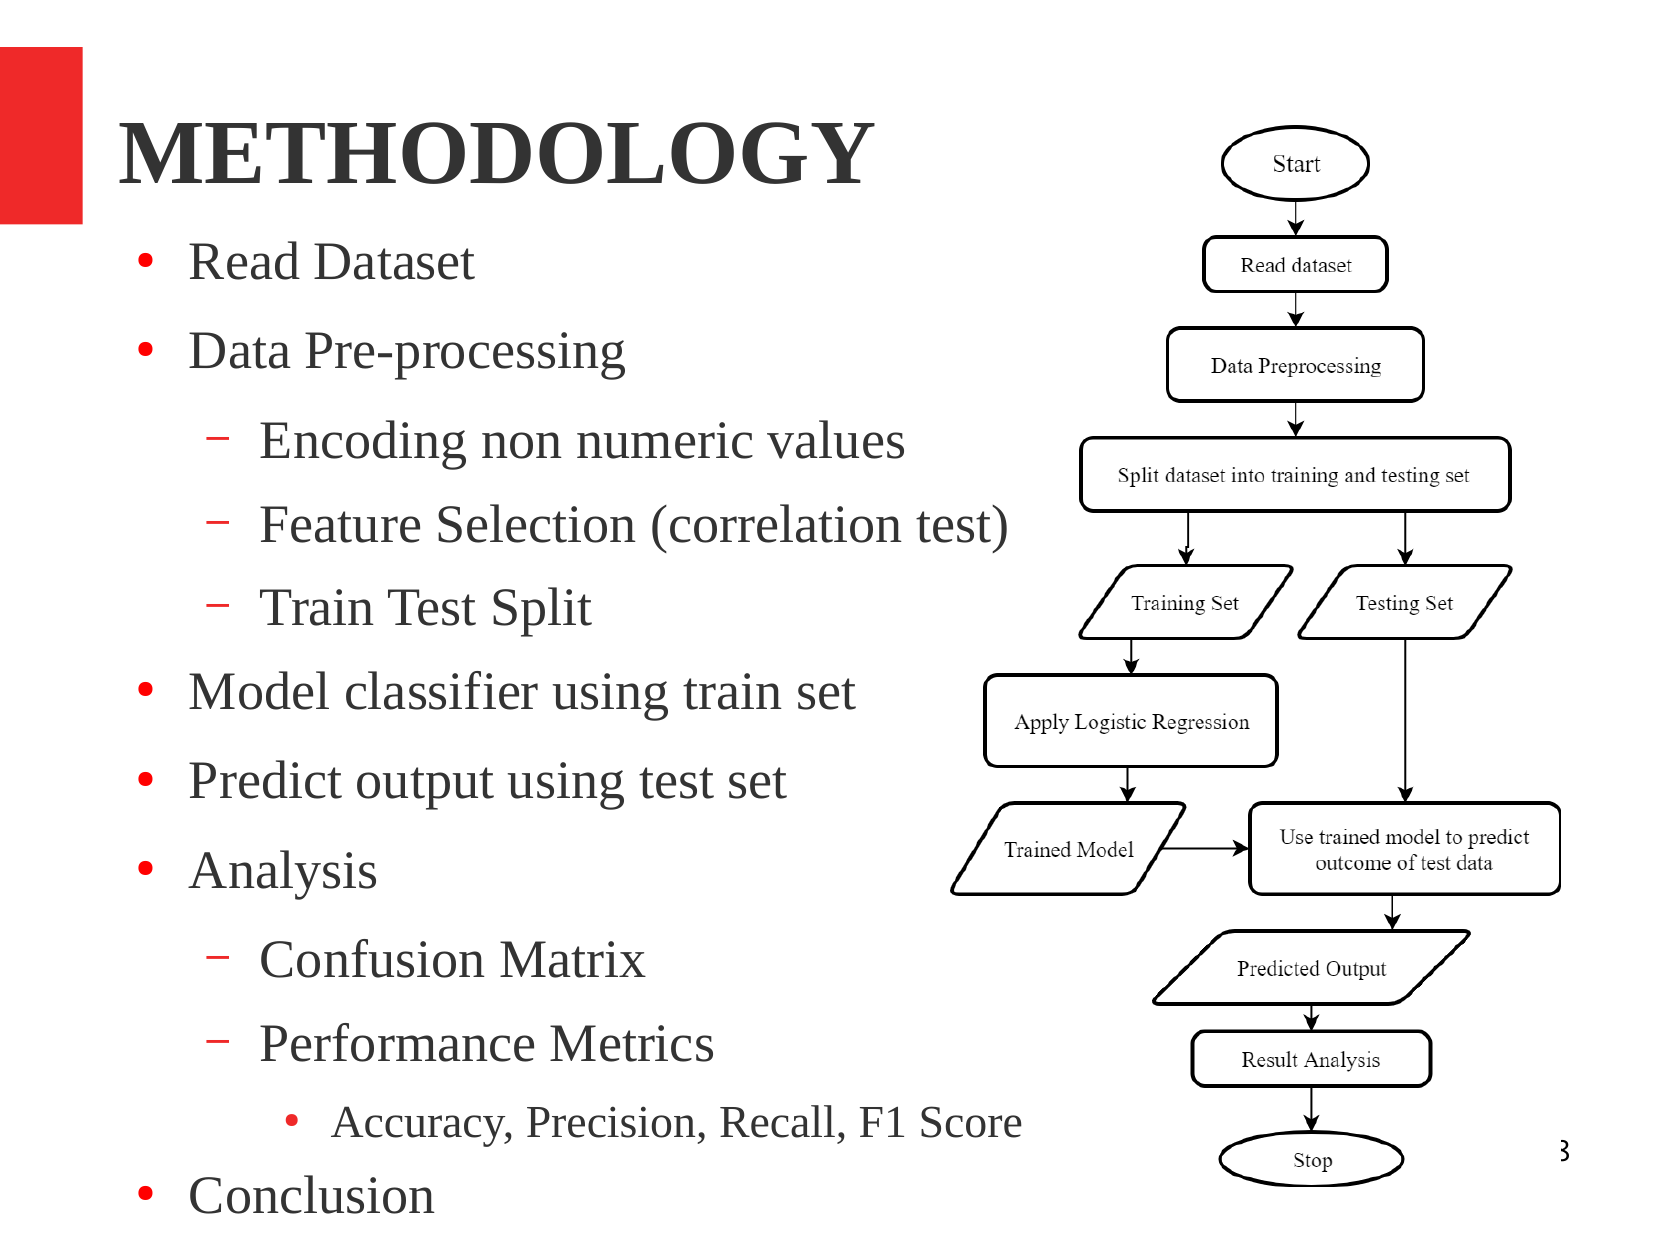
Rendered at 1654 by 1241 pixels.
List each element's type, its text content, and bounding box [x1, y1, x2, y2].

list Read Dataset Data Pre-processing Encoding non numeric values Feature Selection (correlation test) Train Test Split Model classifier using train set Predict output using test set Analysis Confusion Matrix Performance Metrics Accuracy, Precision, Recall, F1 Score Conclusion [118, 231, 1036, 1216]
picture [1036, 257, 1561, 1187]
title METHODOLOGY [118, 49, 1571, 257]
